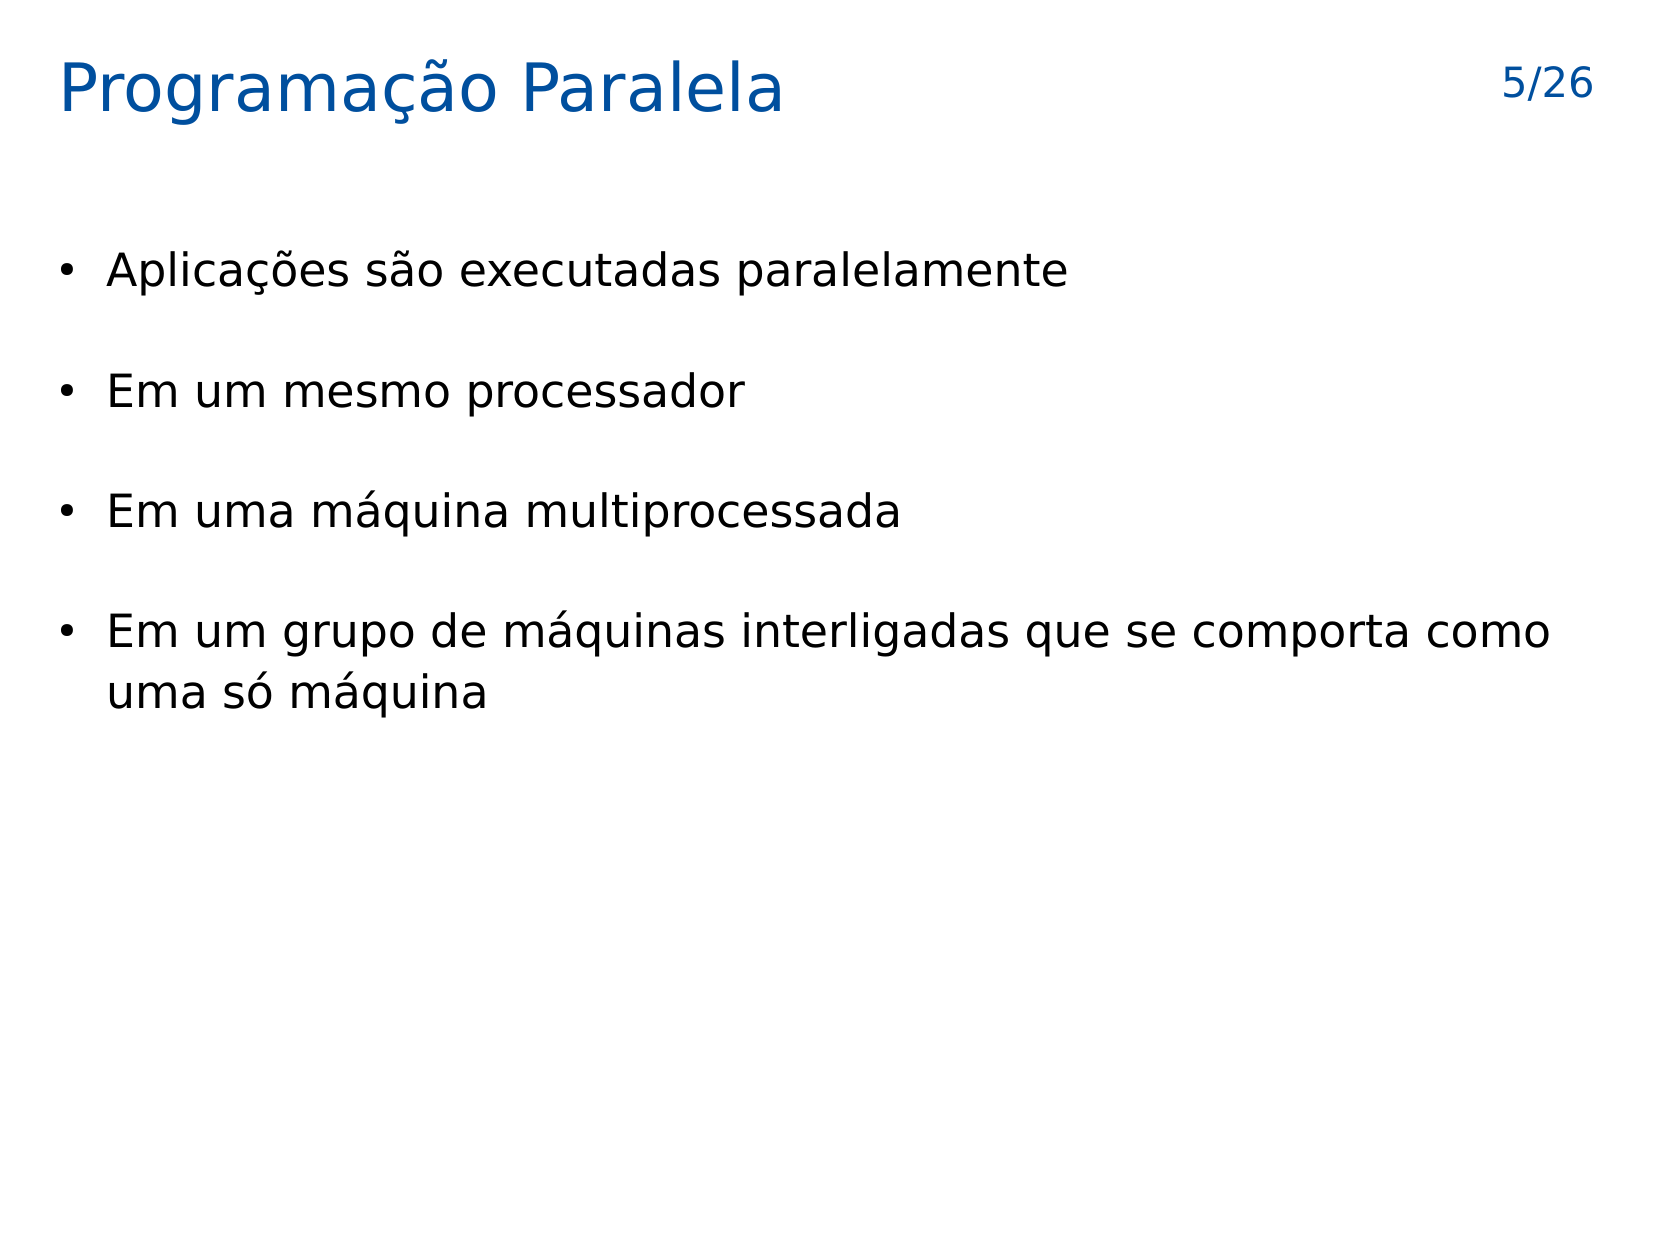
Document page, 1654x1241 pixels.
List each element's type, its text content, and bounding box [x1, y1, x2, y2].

list Aplicações são executadas paralelamente Em um mesmo processador Em uma máquina multiprocessada Em um grupo de máquinas interligadas que se comporta como uma só máquina [59, 236, 1595, 1182]
title Programação Paralela [59, 29, 1625, 148]
